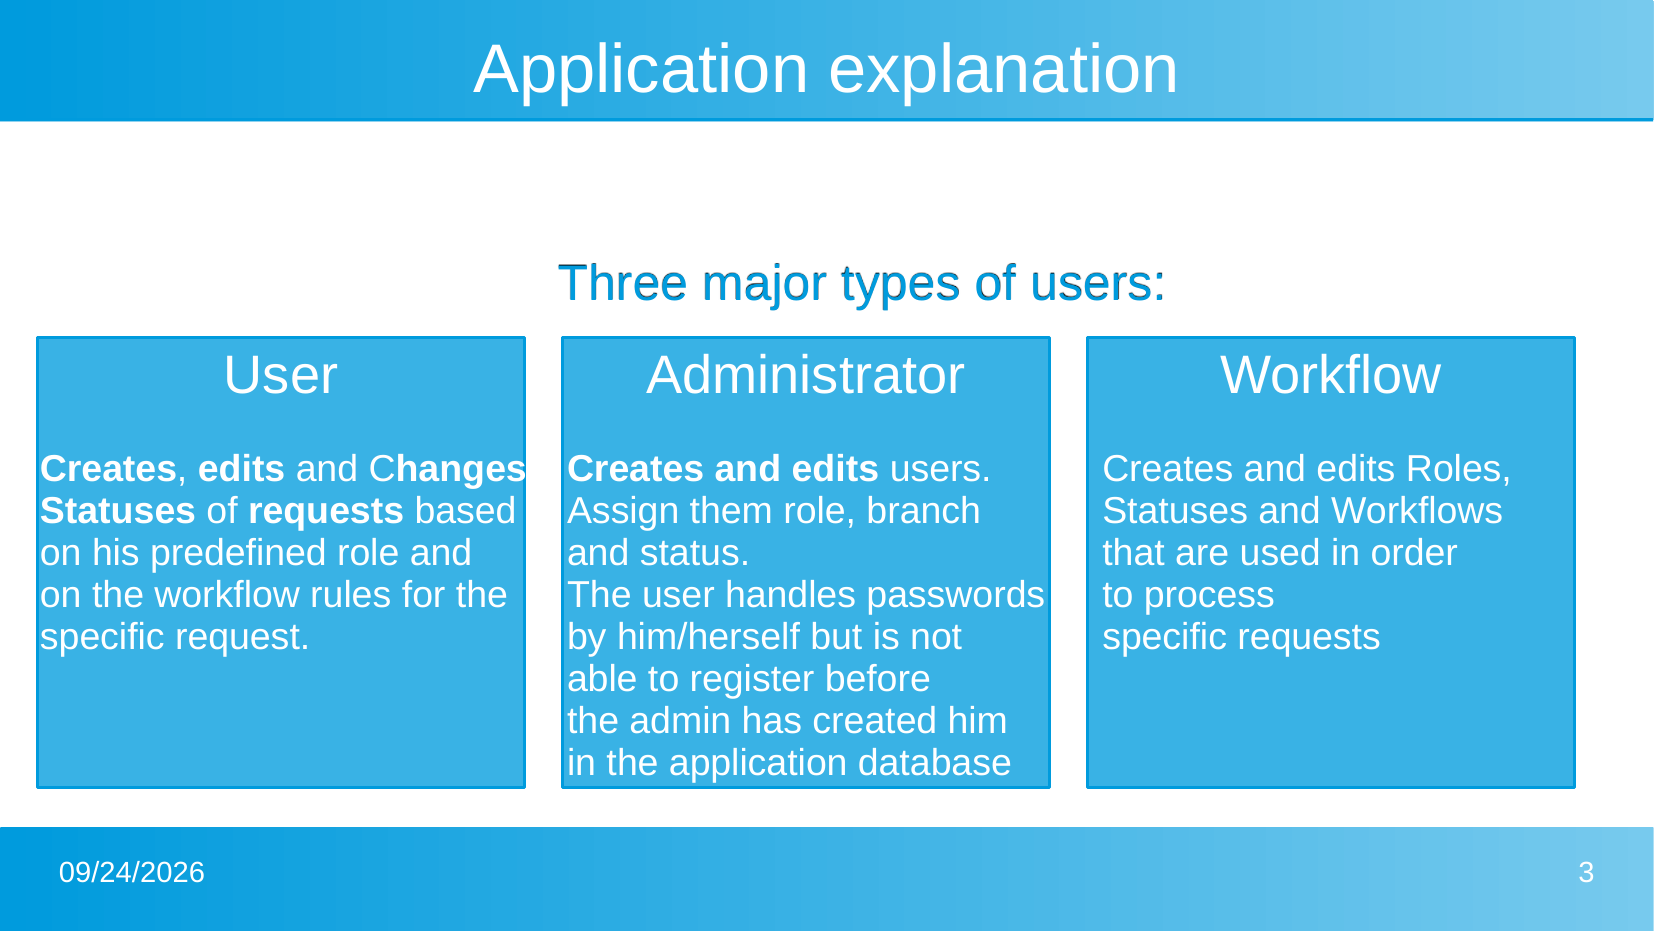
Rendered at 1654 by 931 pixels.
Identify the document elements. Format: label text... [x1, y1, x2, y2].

text_box Workflow Creates and edits Roles, Statuses and Workflows that are used in order to process specific requests [1087, 337, 1575, 788]
text_box Administrator Creates and edits users. Assign them role, branch and status. The user handles passwords by him/herself but is not able to register before the admin has created him in the application database [562, 337, 1050, 788]
list Three major types of users: [59, 177, 1595, 768]
text_box User Creates, edits and Changes Statuses of requests based on his predefined role and on the workflow rules for the specific request. [37, 337, 525, 788]
title Application explanation [59, 29, 1595, 108]
